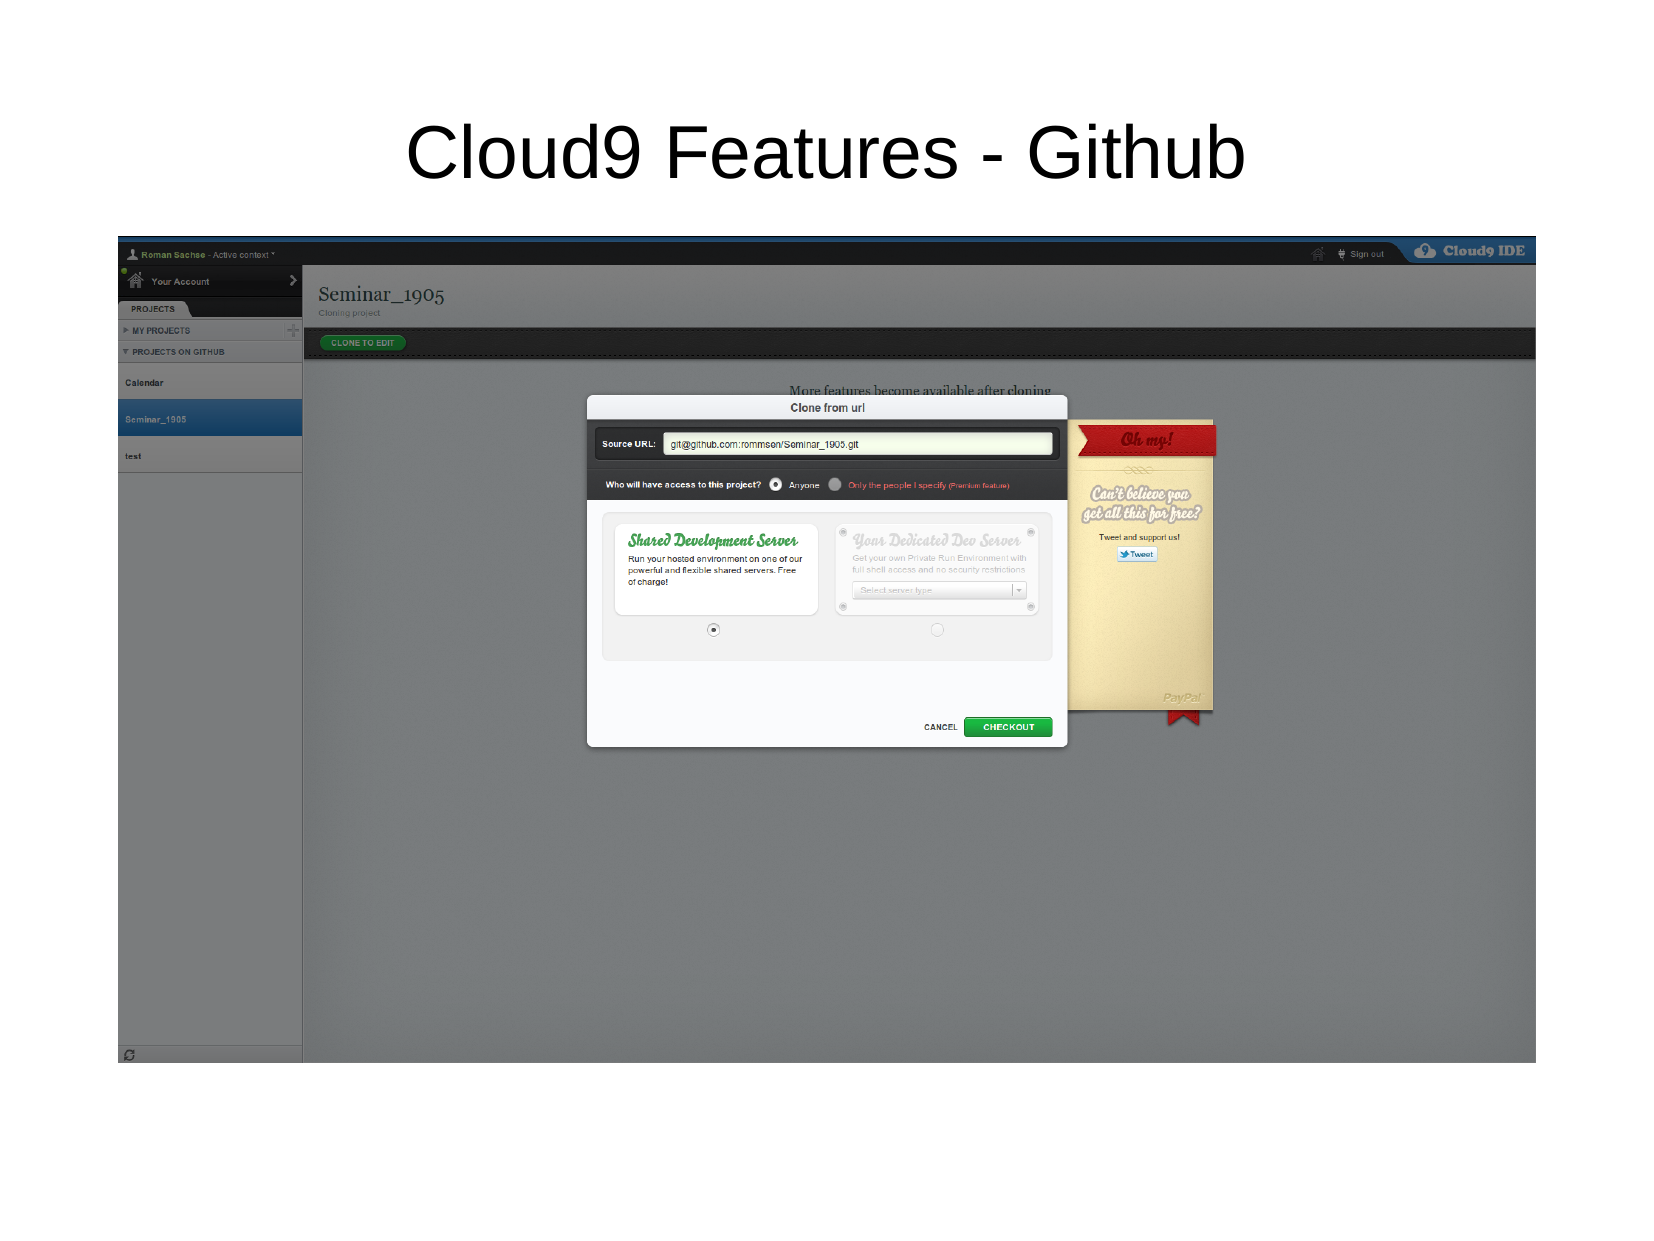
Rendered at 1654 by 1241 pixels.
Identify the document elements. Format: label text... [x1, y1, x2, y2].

picture [118, 236, 1536, 1063]
title Cloud9 Features - Github [82, 49, 1571, 257]
